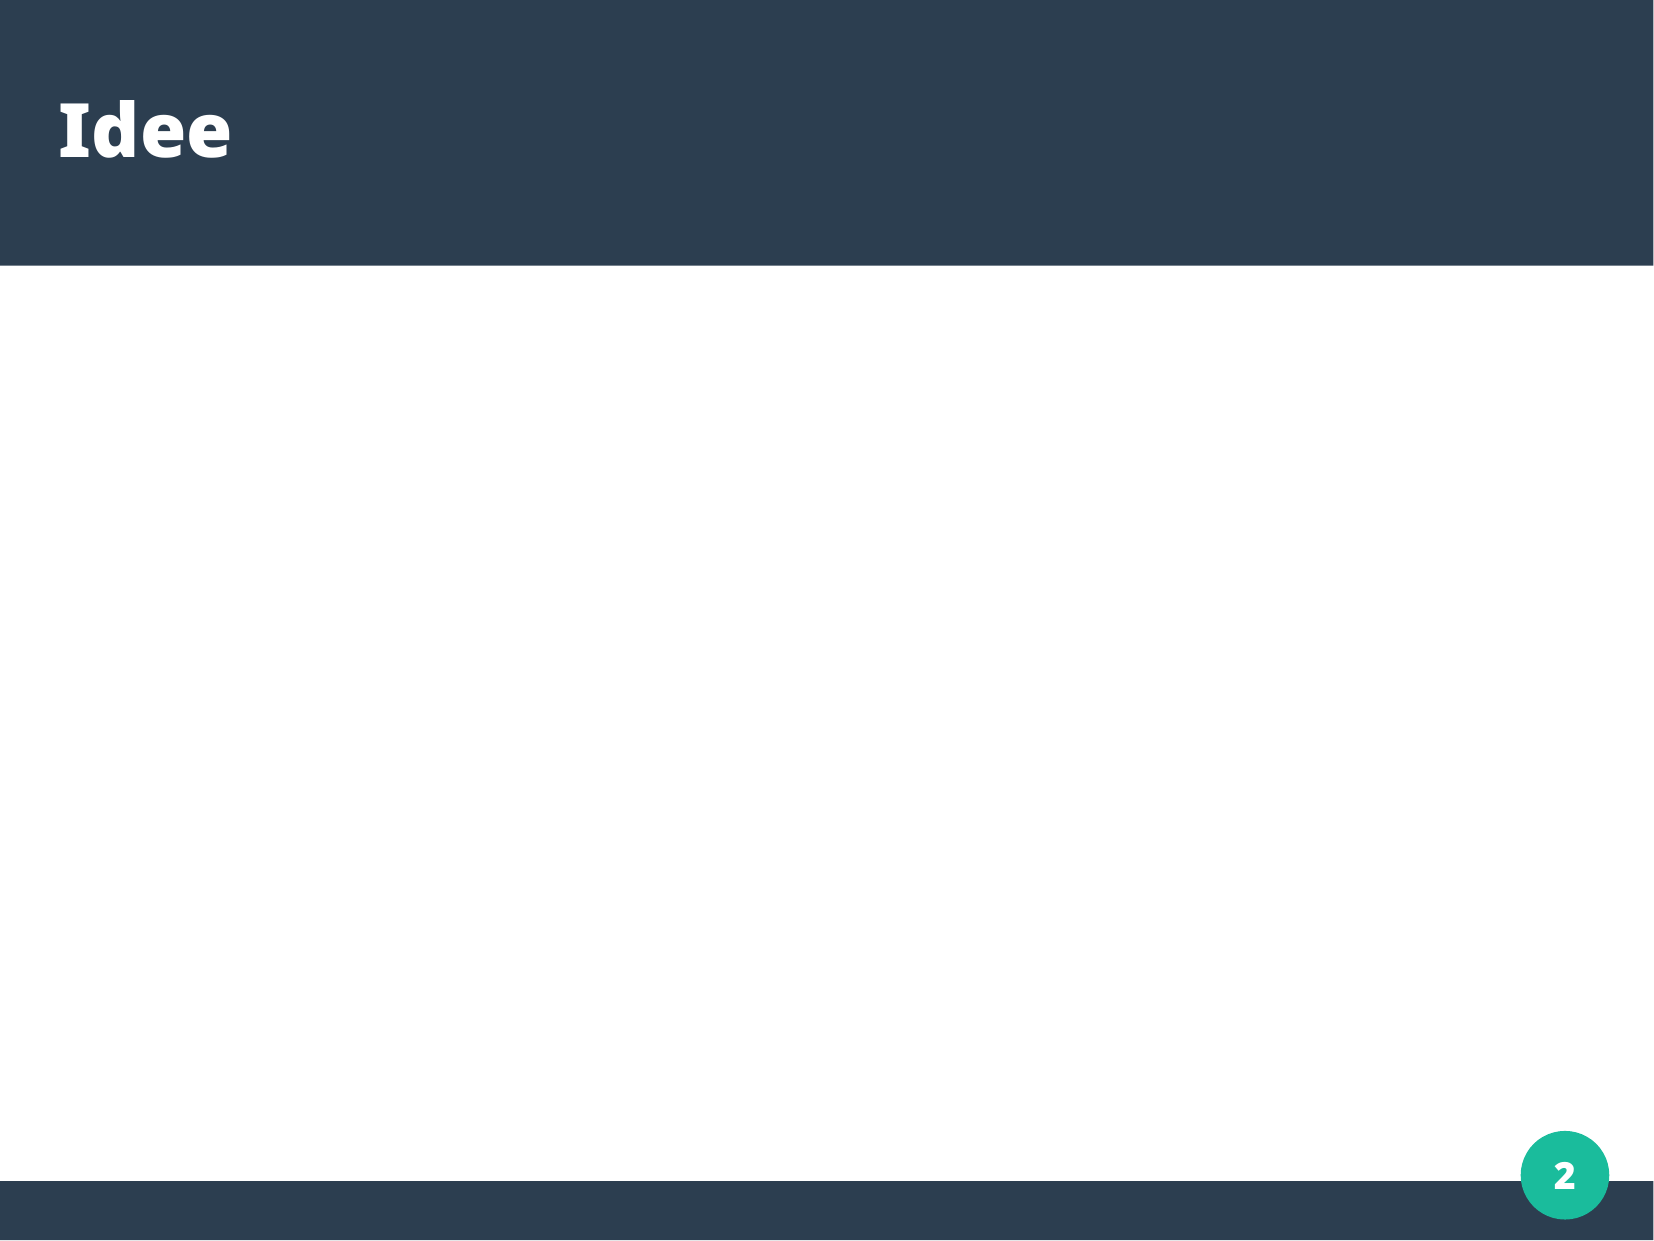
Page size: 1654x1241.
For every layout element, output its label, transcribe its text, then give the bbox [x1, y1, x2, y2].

title Idee [59, 49, 1595, 207]
